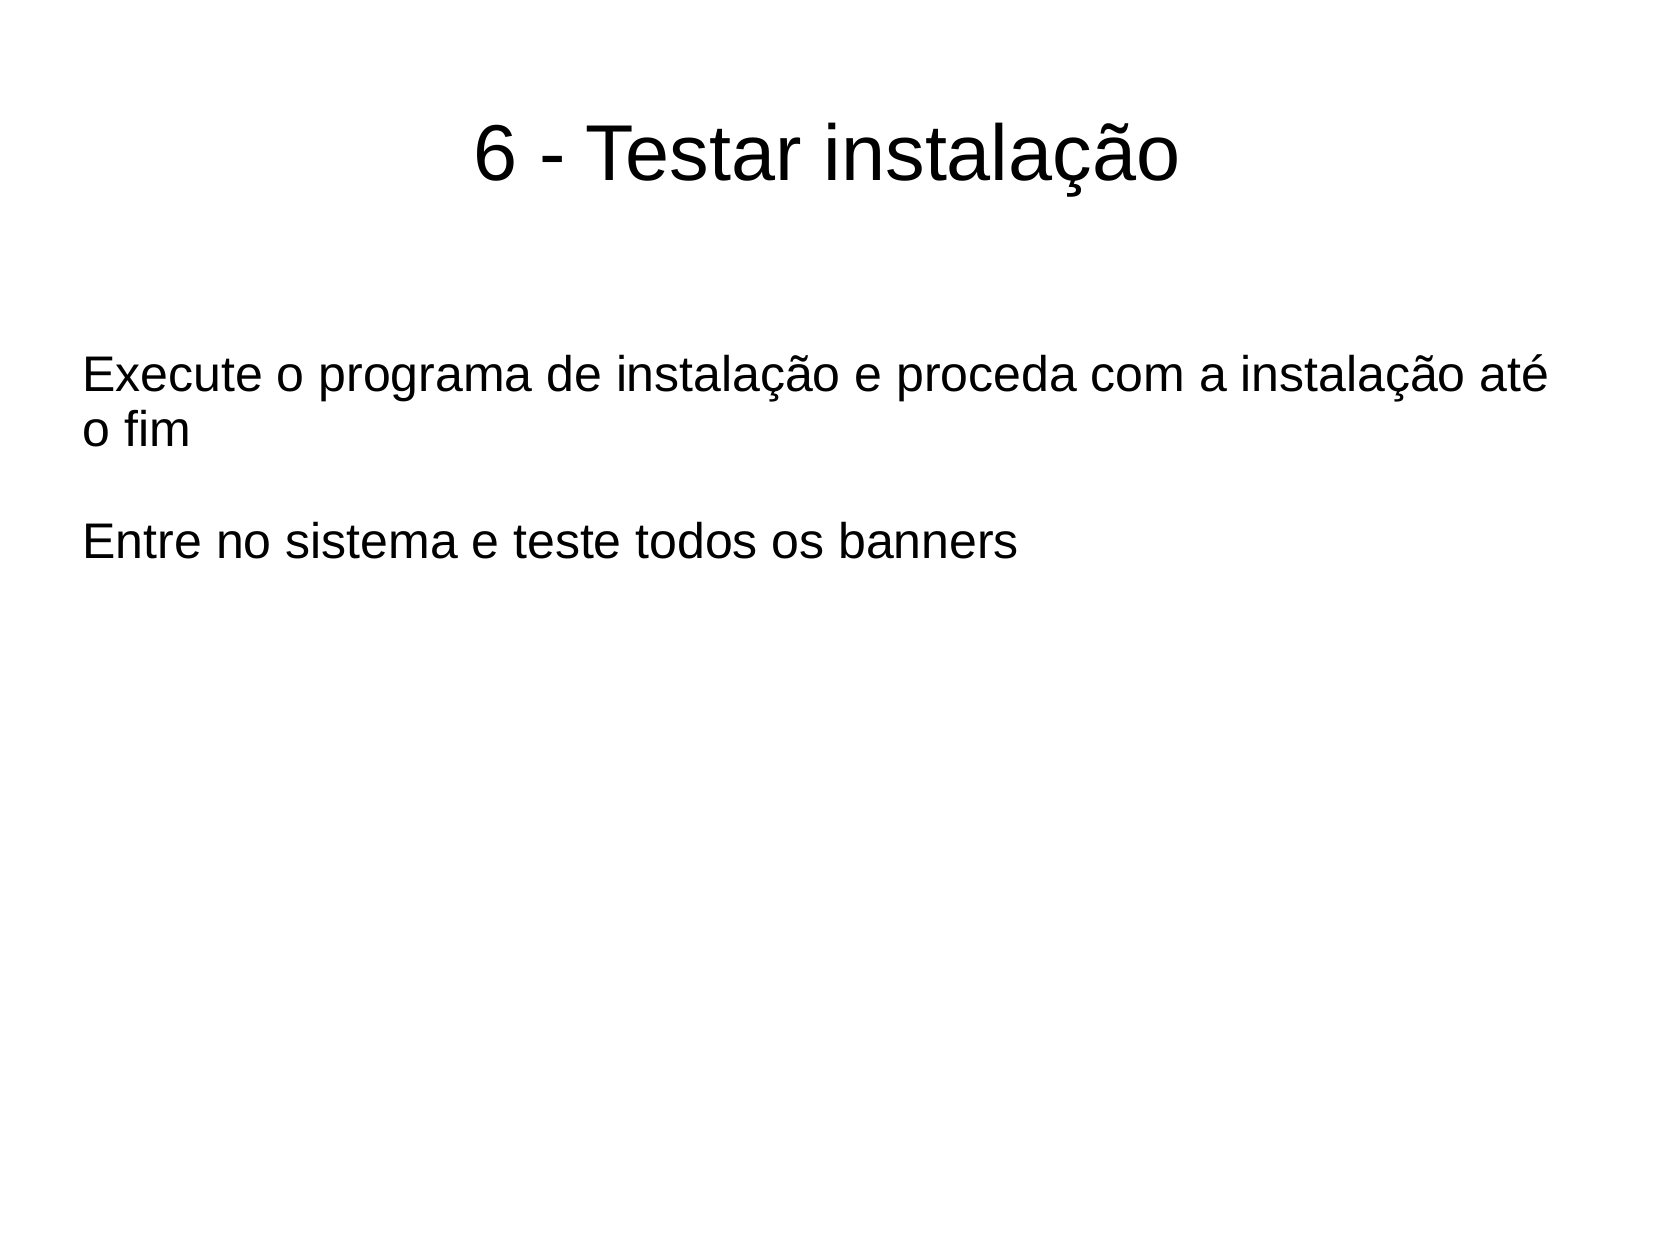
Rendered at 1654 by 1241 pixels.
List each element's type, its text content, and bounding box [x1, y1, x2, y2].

subtitle Execute o programa de instalação e proceda com a instalação até o fim Entre no sistema e teste todos os banners [82, 290, 1571, 1010]
title 6 - Testar instalação [82, 49, 1571, 257]
